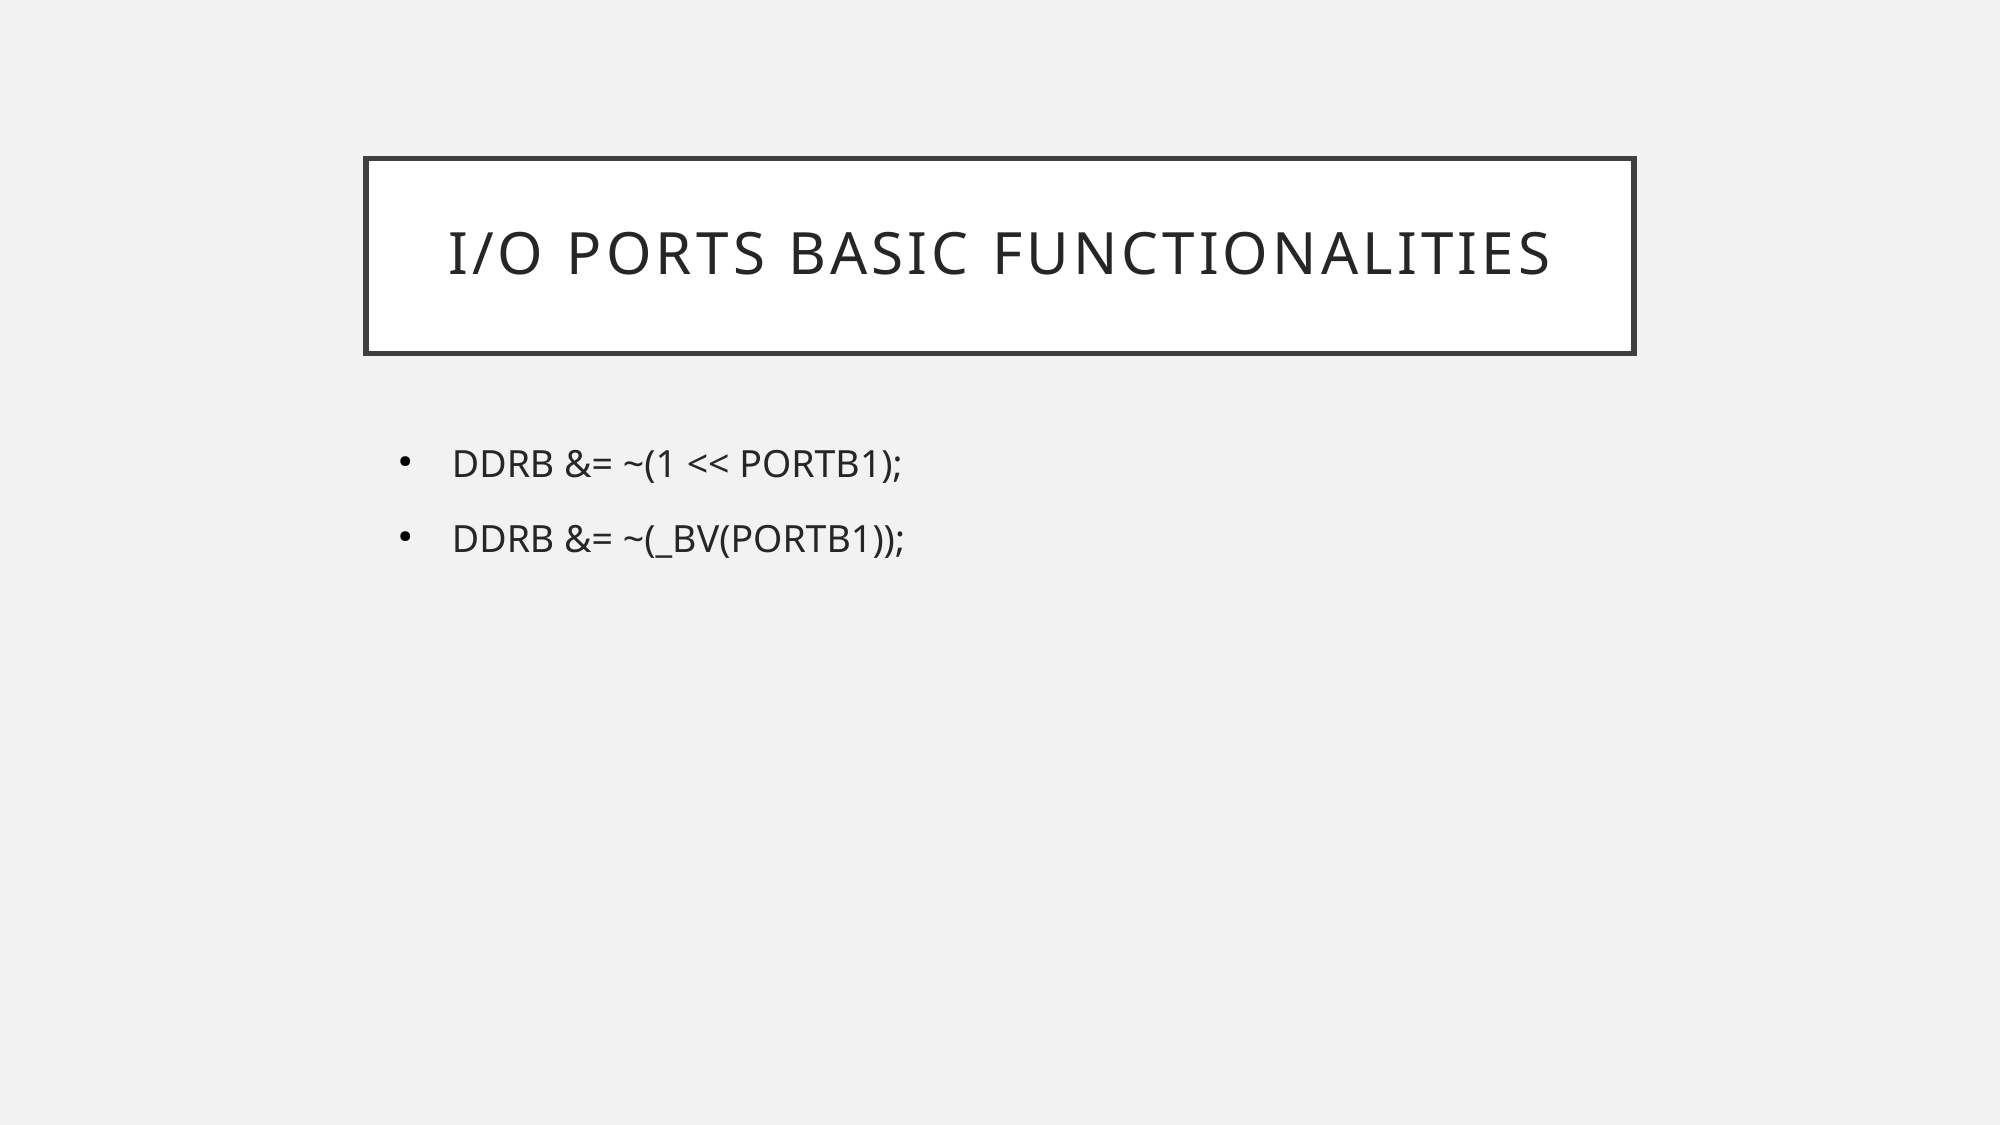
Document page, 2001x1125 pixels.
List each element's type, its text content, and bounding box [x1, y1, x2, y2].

title i/o ports basic functionalities [366, 158, 1634, 354]
list DDRB &= ~(1 << PORTB1); DDRB &= ~(_BV(PORTB1)); [366, 432, 1634, 942]
